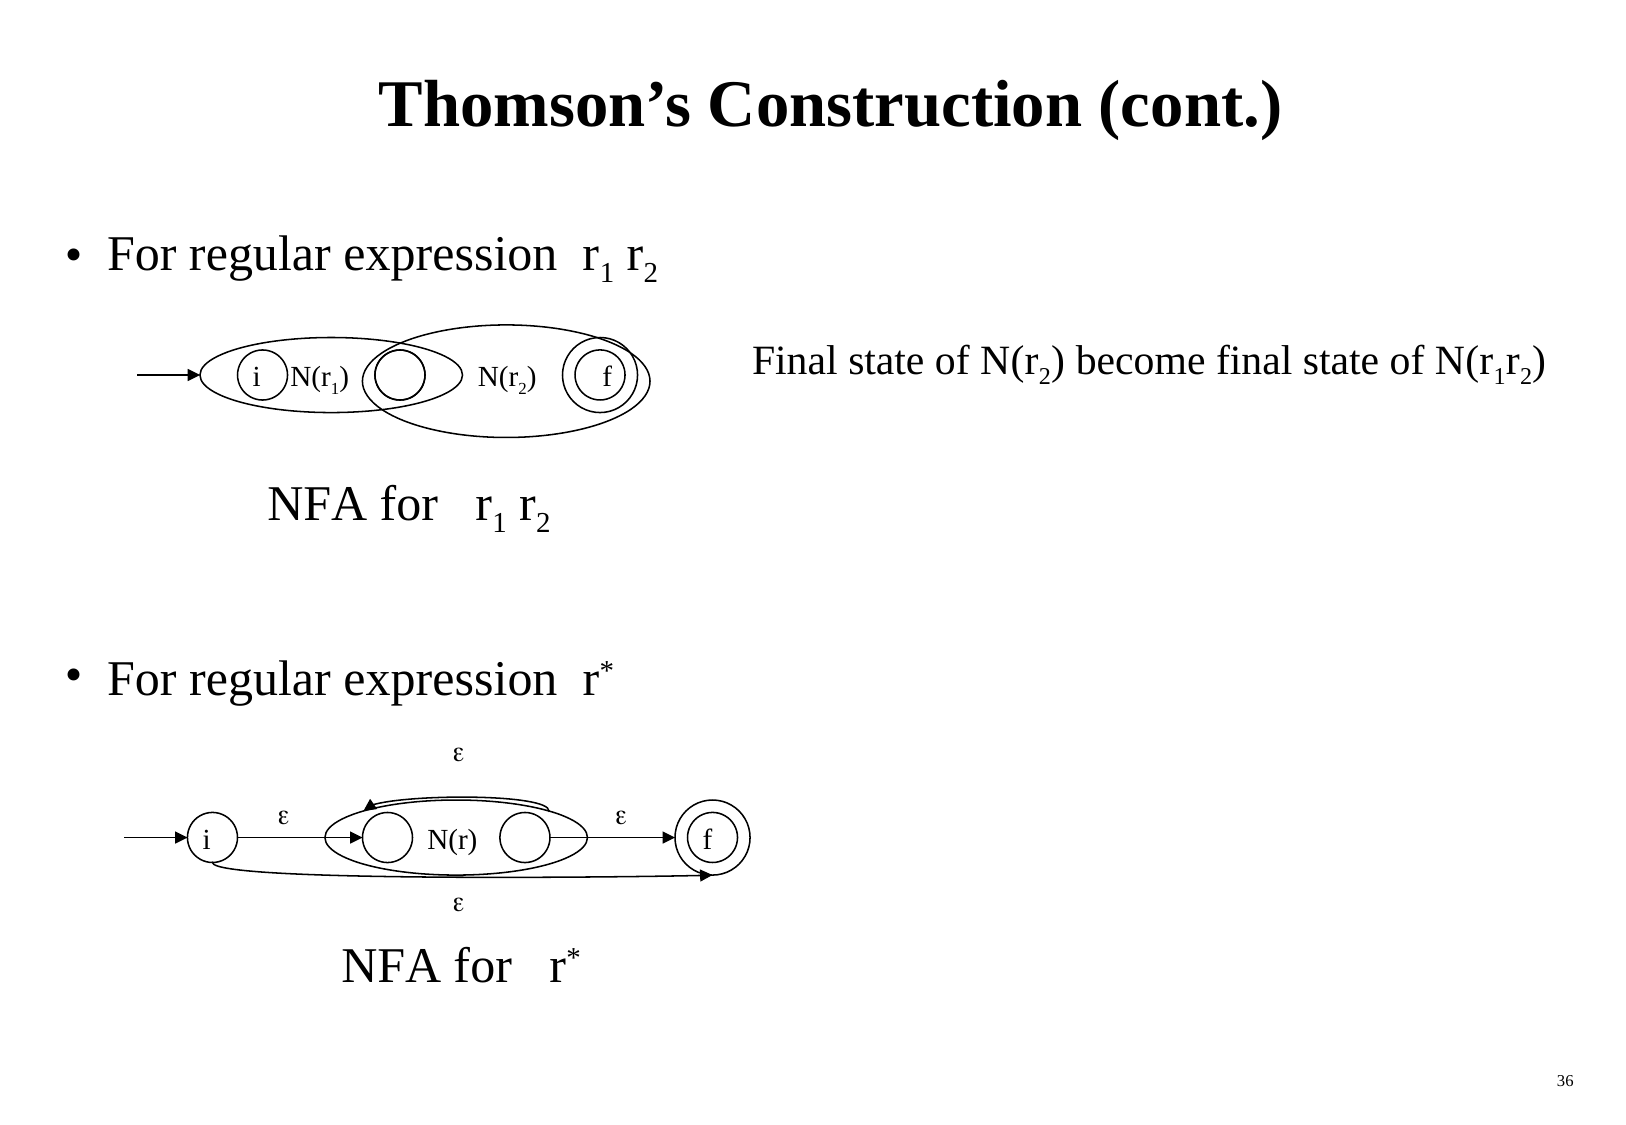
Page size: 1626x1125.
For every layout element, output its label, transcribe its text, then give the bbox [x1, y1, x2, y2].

text_box  [437, 874, 481, 926]
text_box Final state of N(r2) become final state of N(r1r2) [737, 324, 1562, 398]
text_box NFA for r1 r2 [252, 462, 566, 547]
text_box N(r1) [275, 350, 364, 406]
text_box For regular expression r* [49, 637, 663, 713]
text_box f [687, 812, 728, 863]
text_box For regular expression r1 r2 [50, 212, 713, 297]
text_box  [437, 724, 481, 776]
text_box NFA for r* [326, 924, 596, 1001]
text_box  [262, 787, 306, 838]
text_box i [187, 812, 226, 863]
text_box f [587, 349, 628, 401]
title Thomson’s Construction (cont.) [62, 24, 1600, 175]
text_box i [237, 349, 276, 401]
text_box N(r2) [463, 350, 552, 406]
text_box  [600, 787, 644, 838]
text_box N(r) [412, 812, 493, 863]
text_box <number> [1250, 1062, 1589, 1101]
